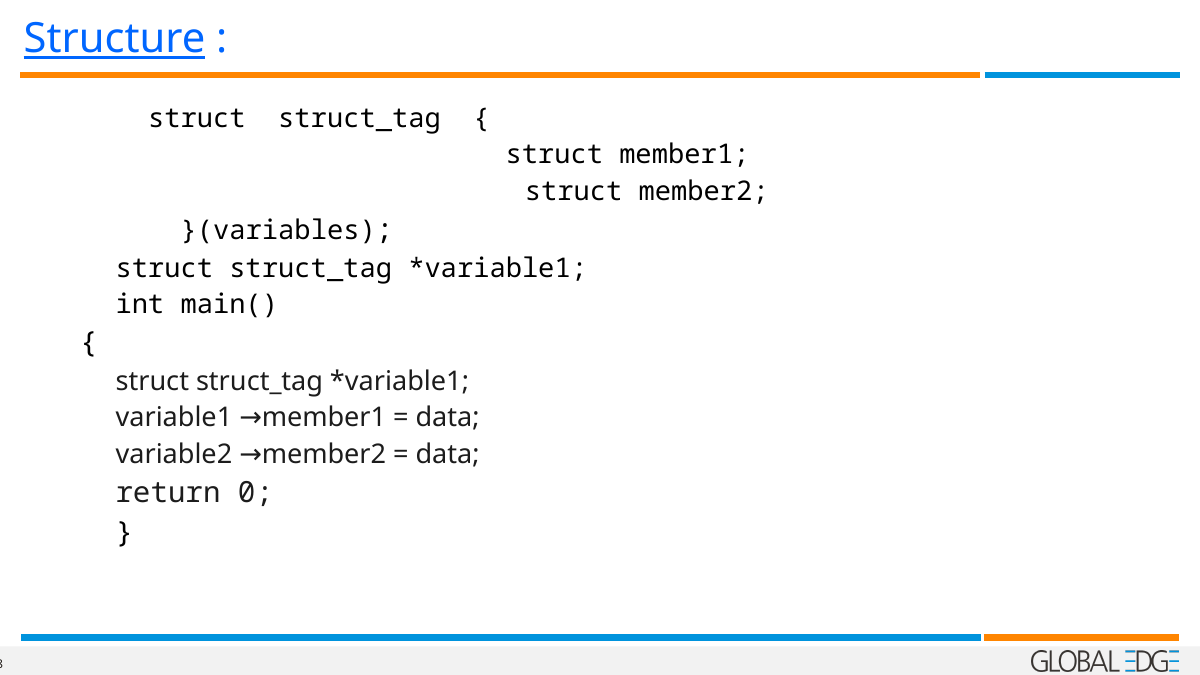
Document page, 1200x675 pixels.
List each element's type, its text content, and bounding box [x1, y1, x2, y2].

title Structure : [12, 9, 1088, 63]
text_box struct struct_tag { struct member1; struct member2; }(variables); struct struct_tag *variable1; int main() { struct struct_tag *variable1; variable1 →member1 = data; variable2 →member2 = data; return 0; } [30, 90, 1186, 635]
picture [1031, 650, 1179, 672]
